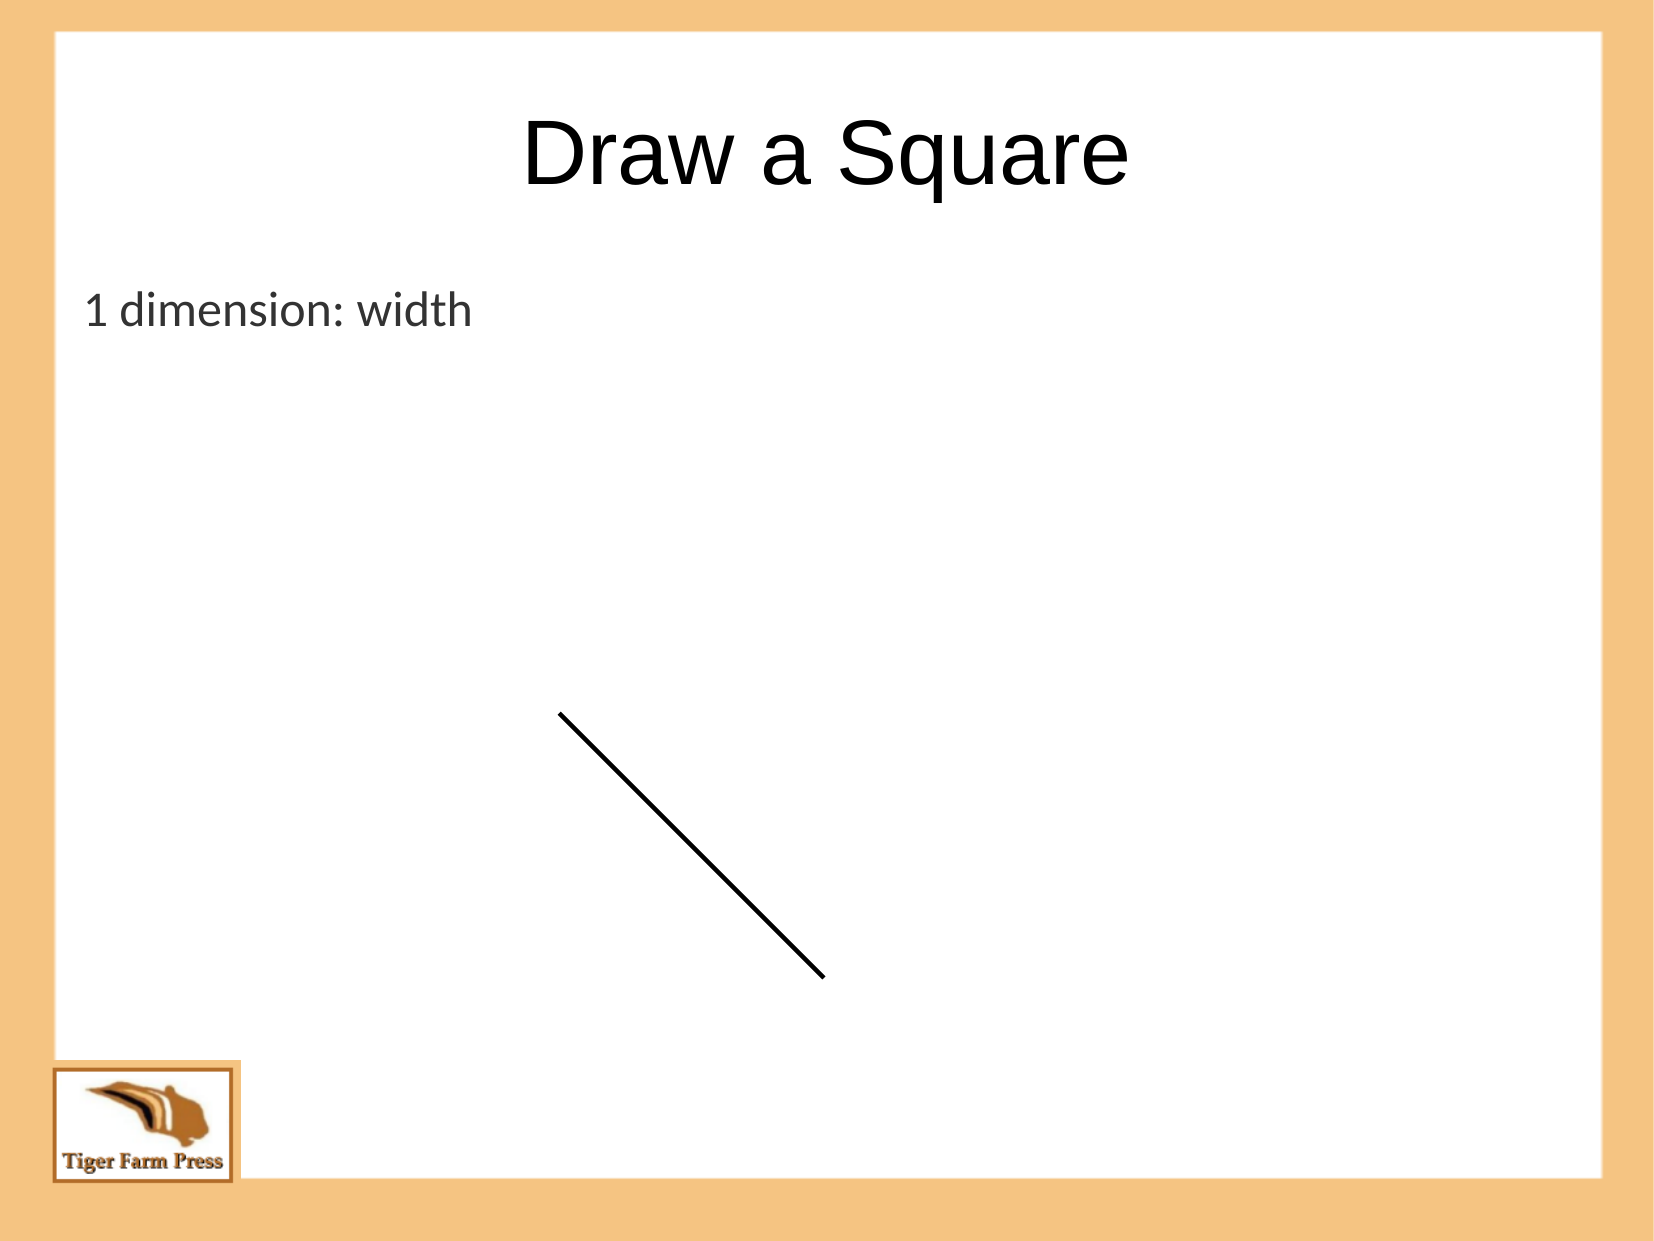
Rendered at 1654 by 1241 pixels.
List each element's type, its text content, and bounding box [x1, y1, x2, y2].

picture [0, 0, 1654, 1241]
title Draw a Square [82, 49, 1572, 257]
list 1 dimension: width [82, 290, 1571, 1109]
